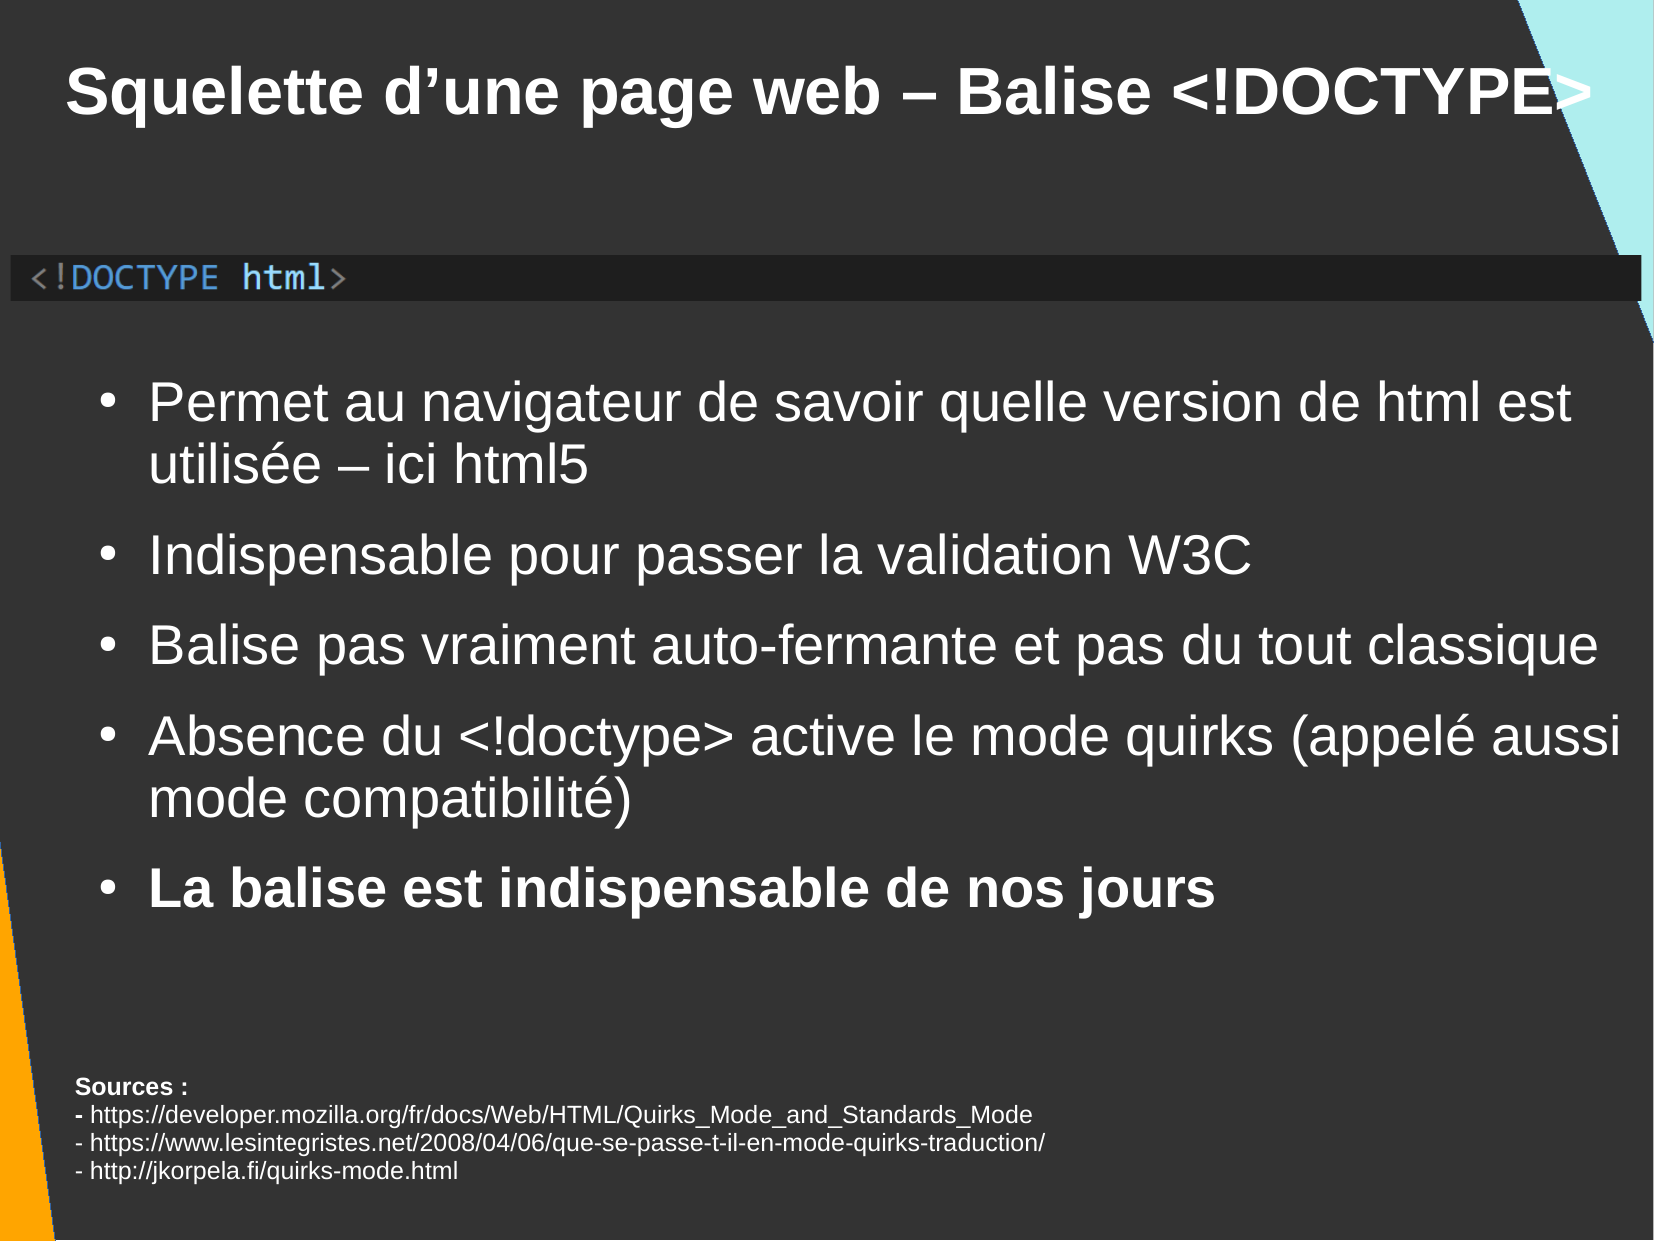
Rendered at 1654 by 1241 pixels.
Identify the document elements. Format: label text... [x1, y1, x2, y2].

title Squelette d’une page web – Balise <!DOCTYPE> [64, 54, 1636, 204]
text_box [1517, 0, 1654, 343]
list Permet au navigateur de savoir quelle version de html est utilisée – ici html5 Indispensable pour passer la validation W3C Balise pas vraiment auto-fermante et pas du tout classique Absence du <!doctype> active le mode quirks (appelé aussi mode compatibilité) La balise est indispensable de nos jours [81, 370, 1636, 931]
text_box Sources : - https://developer.mozilla.org/fr/docs/Web/HTML/Quirks_Mode_and_Standards_Mode - https://www.lesintegristes.net/2008/04/06/que-se-passe-t-il-en-mode-quirks-traduction/ - http://jkorpela.fi/quirks-mode.html [60, 1065, 1546, 1241]
text_box [0, 841, 56, 1241]
picture [10, 255, 1642, 301]
